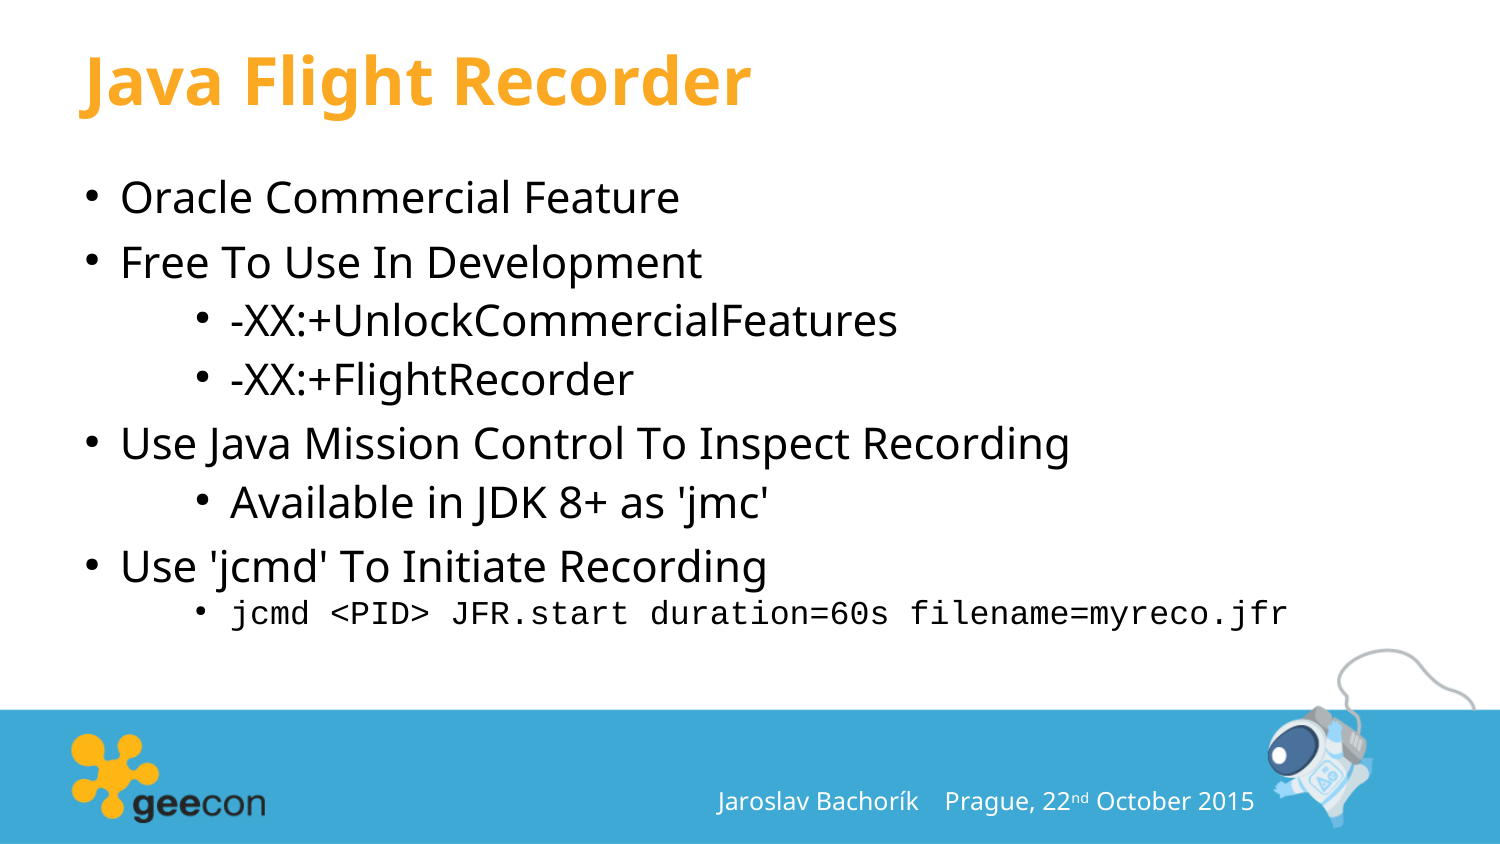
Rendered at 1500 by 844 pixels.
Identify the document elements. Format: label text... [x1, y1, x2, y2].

title Java Flight Recorder [75, 33, 1426, 165]
list Oracle Commercial Feature Free To Use In Development -XX:+UnlockCommercialFeatures -XX:+FlightRecorder Use Java Mission Control To Inspect Recording Available in JDK 8+ as 'jmc' Use 'jcmd' To Initiate Recording jcmd <PID> JFR.start duration=60s filename=myreco.jfr [75, 165, 1426, 623]
picture [0, 0, 1500, 844]
text_box Jaroslav Bachorík Prague, 22nd October 2015 [442, 778, 1270, 824]
